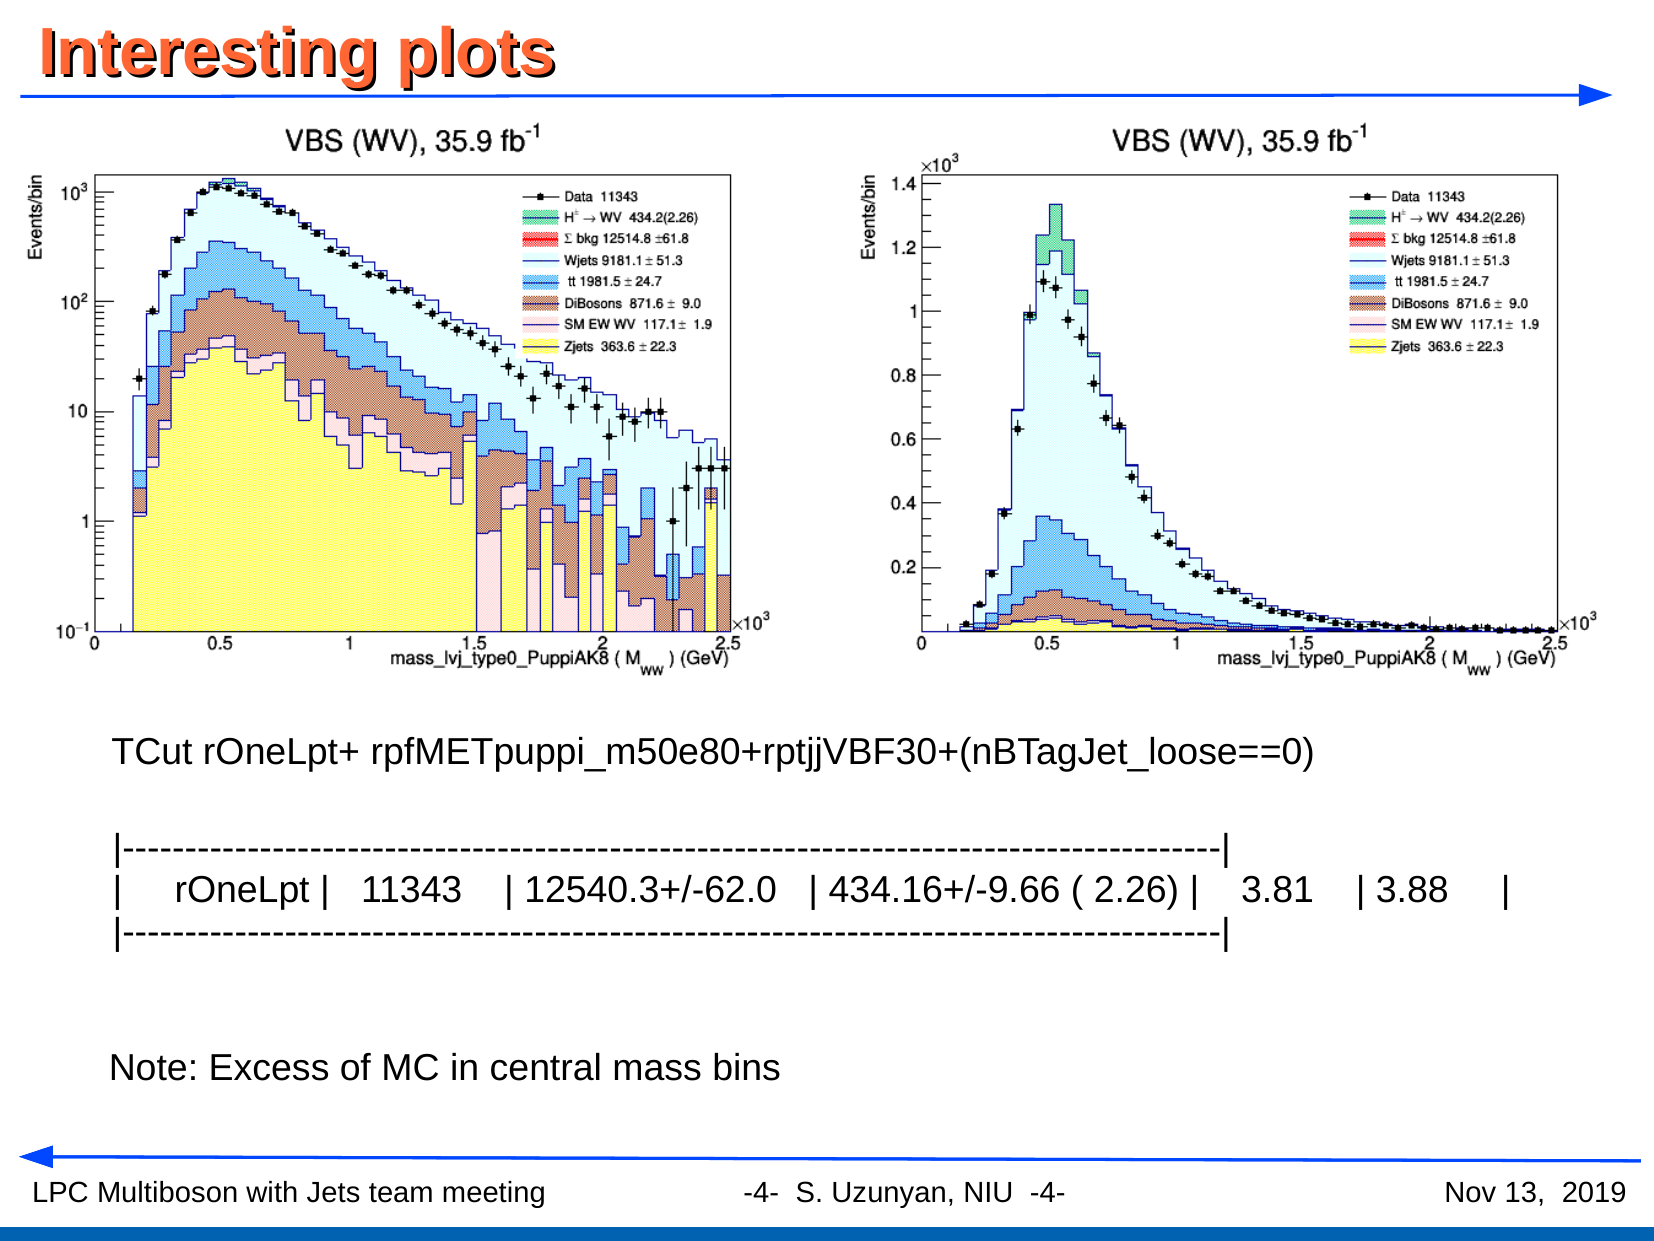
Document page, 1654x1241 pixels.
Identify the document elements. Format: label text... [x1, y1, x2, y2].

text_box TCut rOneLpt+ rpfMETpuppi_m50e80+rptjjVBF30+(nBTagJet_loose==0) [96, 723, 1654, 784]
text_box LPC Multiboson with Jets team meeting -4- S. Uzunyan, NIU -4- Nov 13, 2019 [17, 1168, 1654, 1229]
text_box |----------------------------------------------------------------------------------------| | rOneLpt | 11343 | 12540.3+/-62.0 | 434.16+/-9.66 ( 2.26) | 3.81 | 3.88 | |----------------------------------------------------------------------------------------| [97, 819, 1531, 959]
text_box Interesting plots [4, 6, 1527, 97]
picture [0, 113, 1654, 695]
text_box Note: Excess of MC in central mass bins [94, 1038, 1001, 1096]
